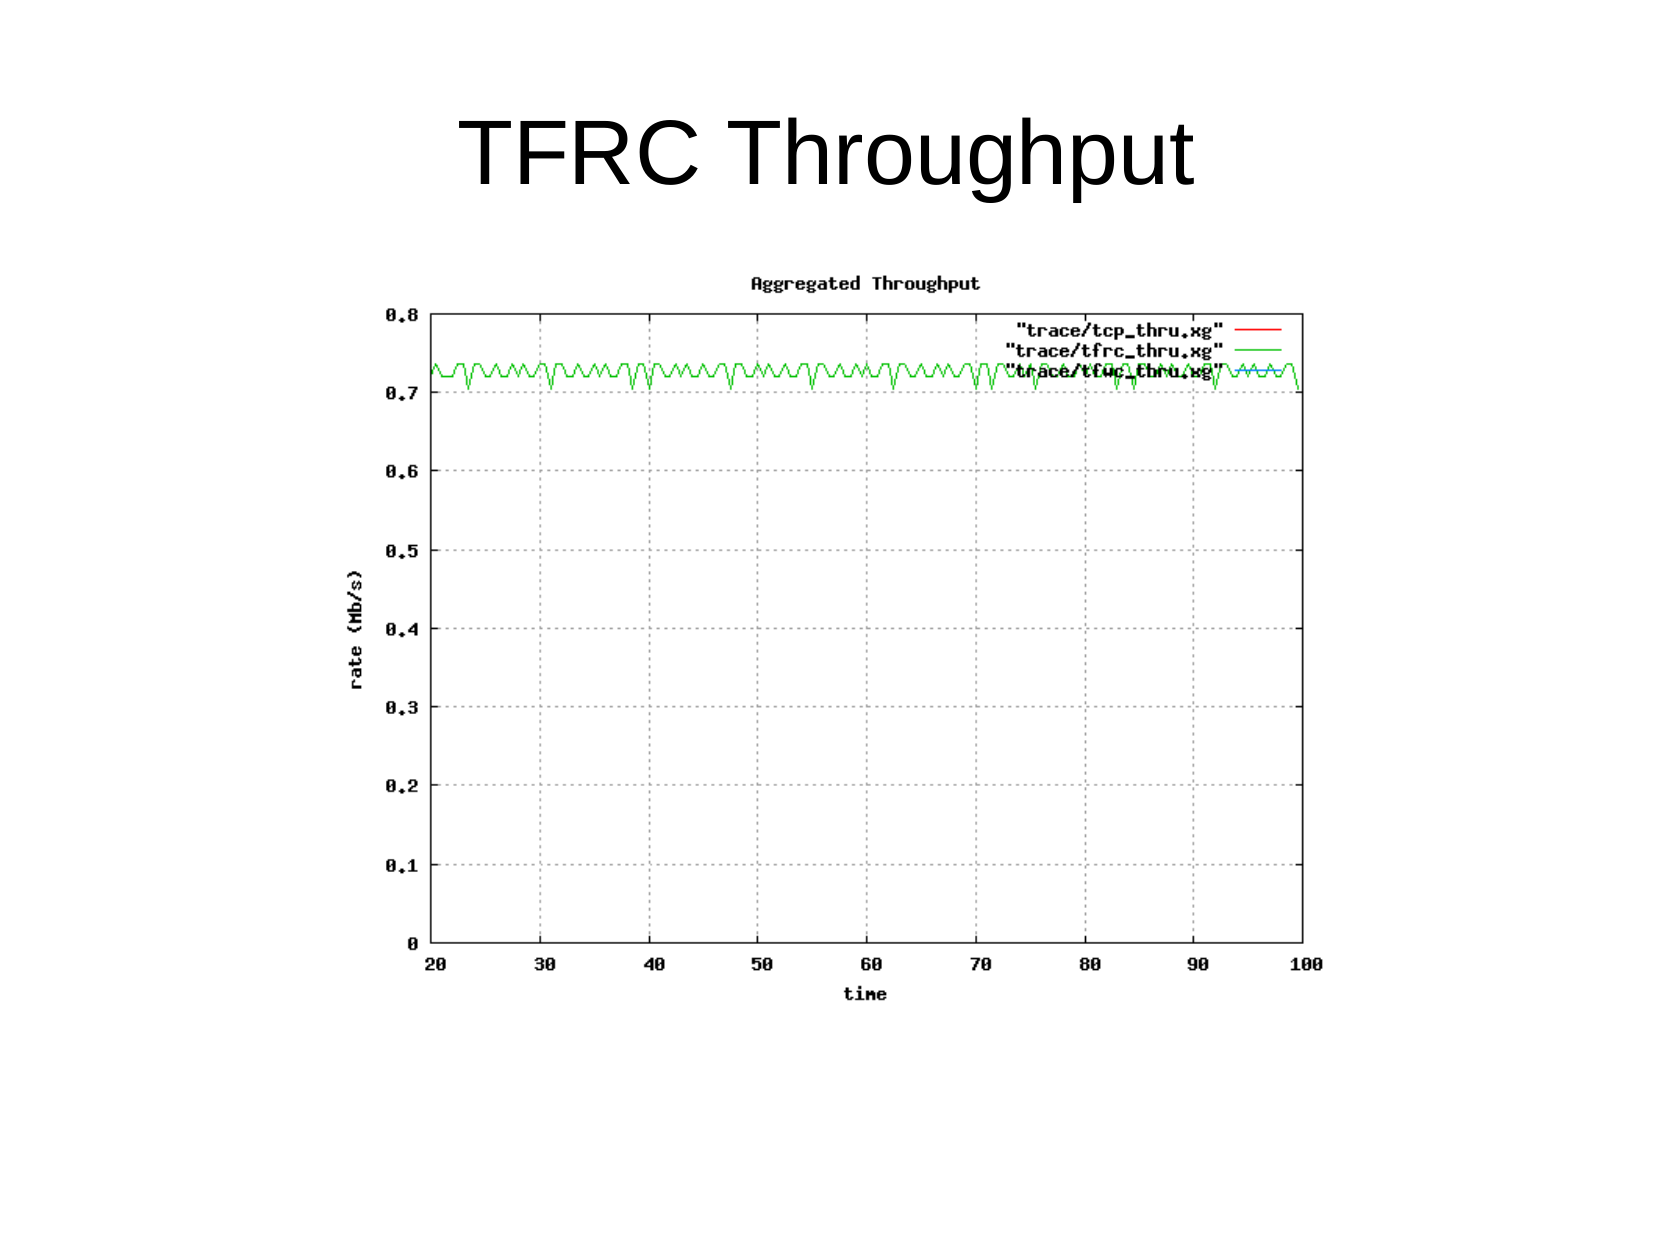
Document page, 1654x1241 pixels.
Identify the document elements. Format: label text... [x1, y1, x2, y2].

picture [335, 254, 1335, 1005]
title TFRC Throughput [82, 49, 1571, 257]
